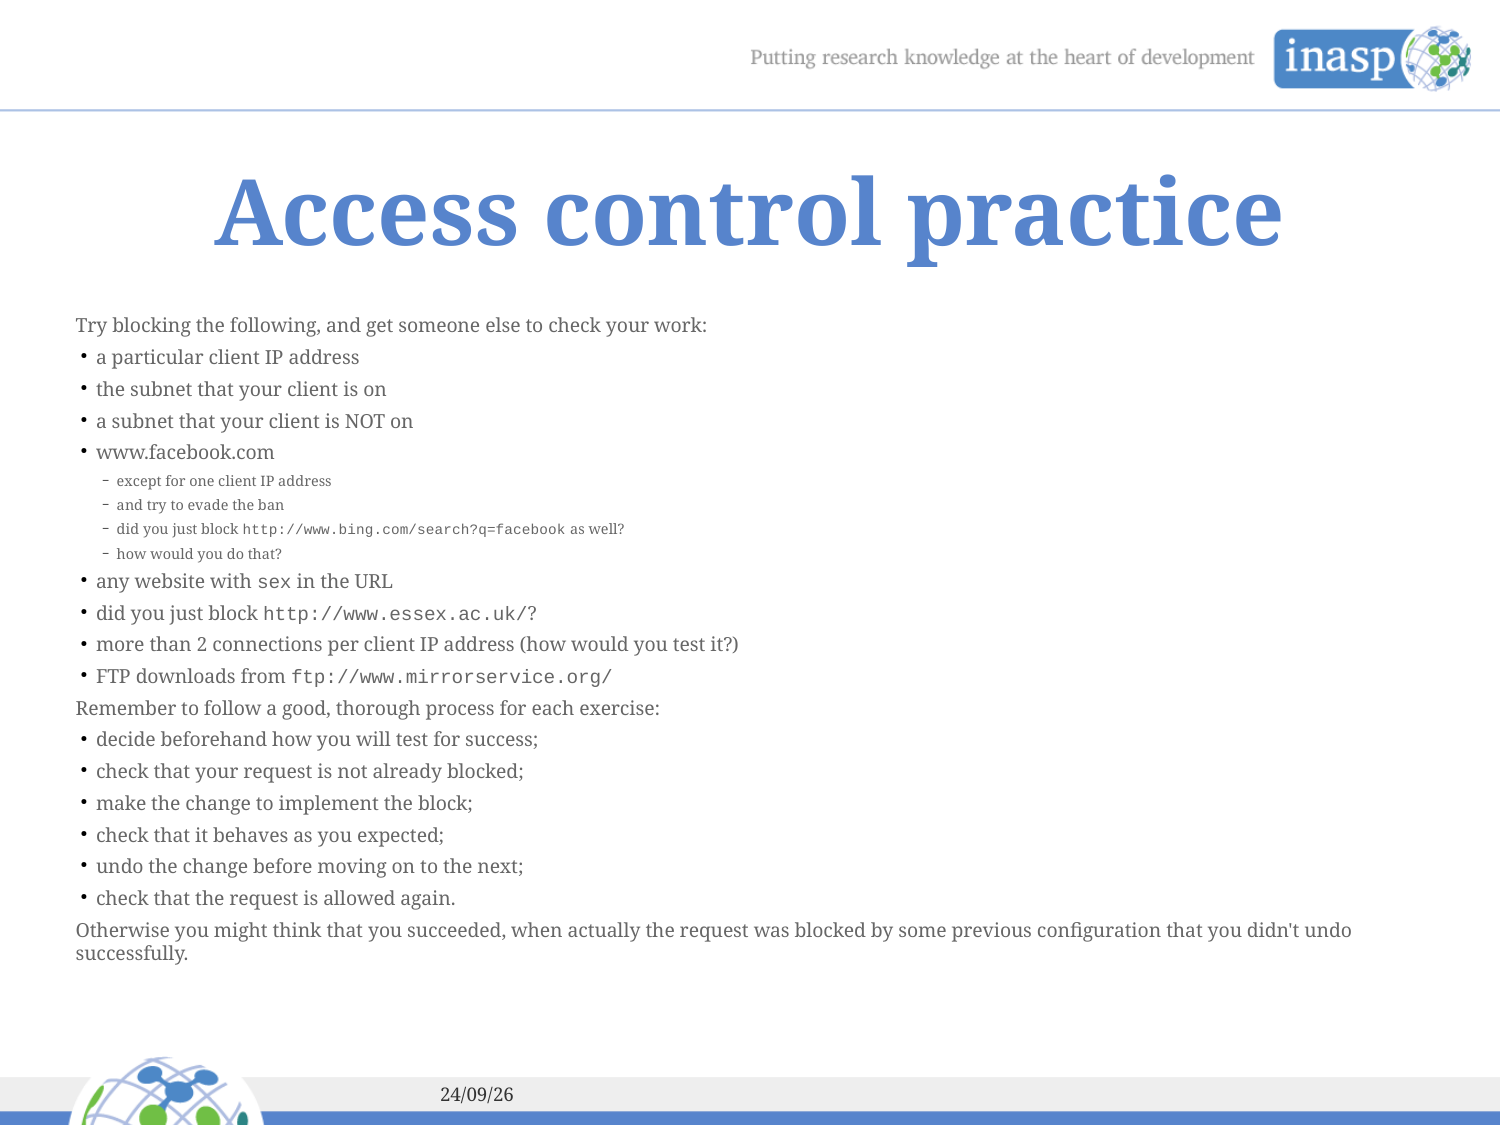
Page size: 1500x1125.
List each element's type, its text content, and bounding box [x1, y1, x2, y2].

list Try blocking the following, and get someone else to check your work: a particular client IP address the subnet that your client is on a subnet that your client is NOT on www.facebook.com except for one client IP address and try to evade the ban did you just block http://www.bing.com/search?q=facebook as well? how would you do that? any website with sex in the URL did you just block http://www.essex.ac.uk/? more than 2 connections per client IP address (how would you test it?) FTP downloads from ftp://www.mirrorservice.org/ Remember to follow a good, thorough process for each exercise: decide beforehand how you will test for success; check that your request is not already blocked; make the change to implement the block; check that it behaves as you expected; undo the change before moving on to the next; check that the request is allowed again. Otherwise you might think that you succeeded, when actually the request was blocked by some previous configuration that you didn't undo successfully. [75, 313, 1426, 967]
picture [0, 0, 1500, 1125]
title Access control practice [75, 129, 1426, 313]
